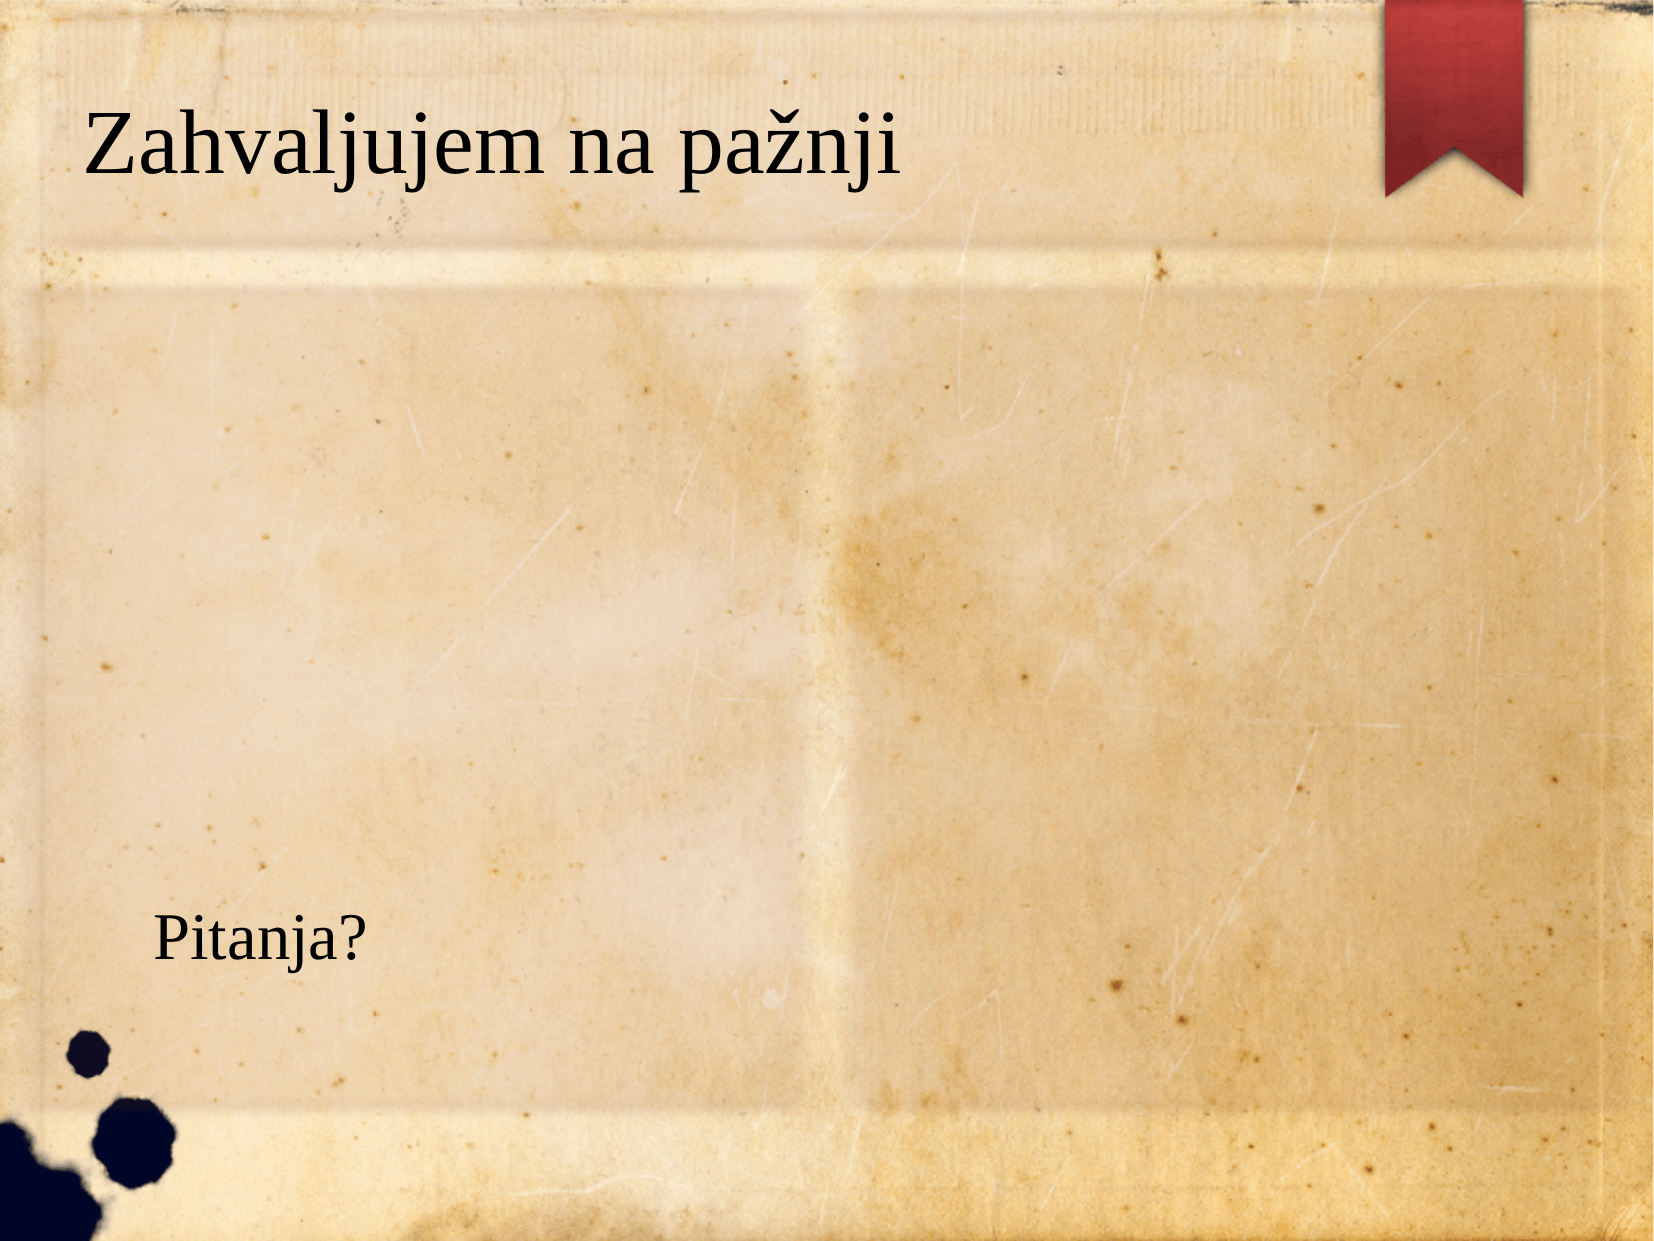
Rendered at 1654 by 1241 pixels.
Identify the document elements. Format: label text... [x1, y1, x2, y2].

list Pitanja? [82, 900, 793, 1010]
title Zahvaljujem na pažnji [82, 49, 1347, 237]
picture [0, 0, 1654, 1241]
